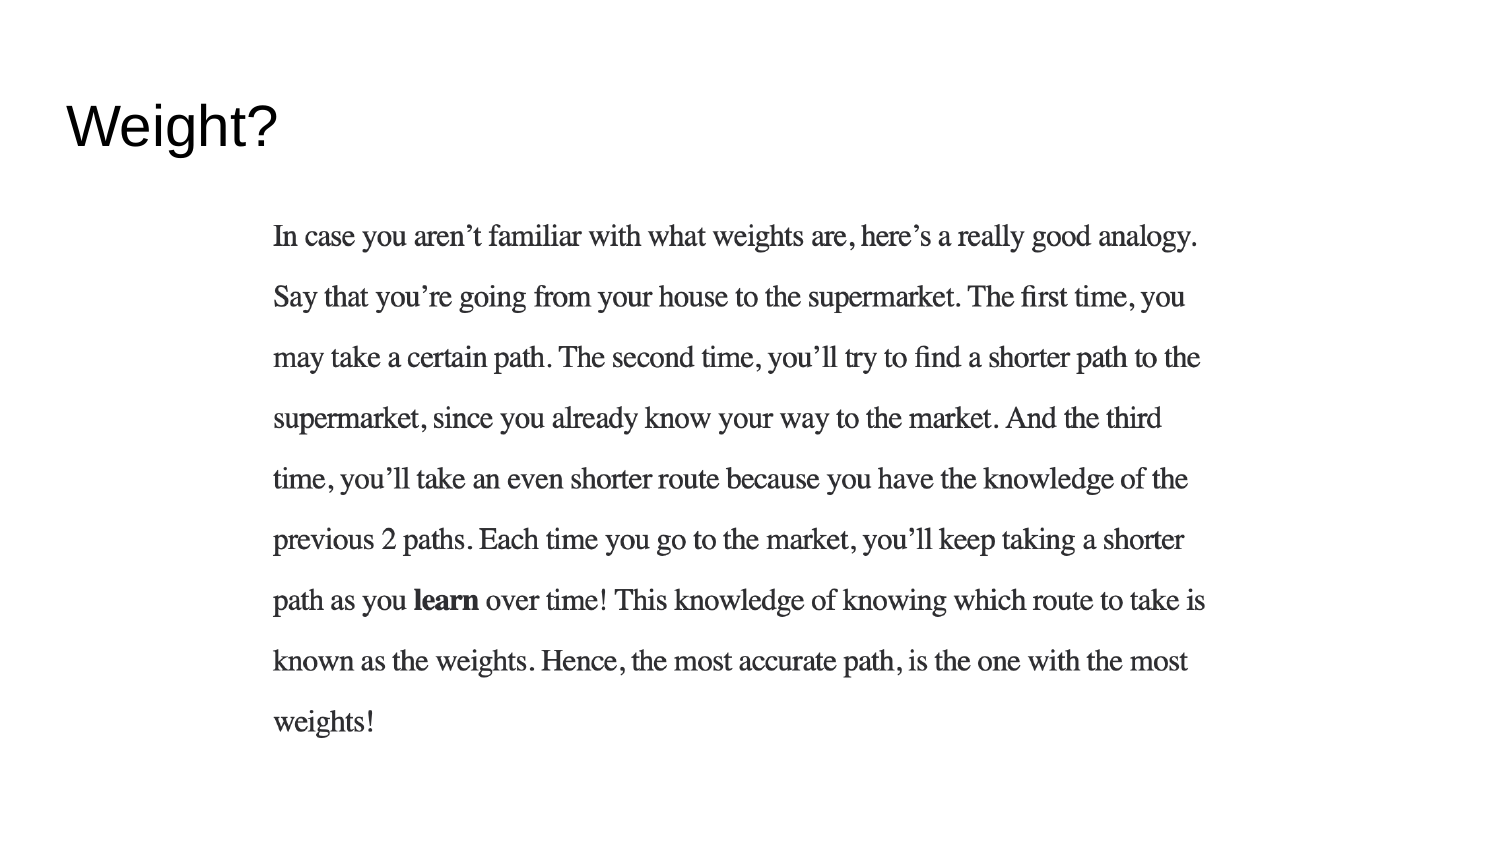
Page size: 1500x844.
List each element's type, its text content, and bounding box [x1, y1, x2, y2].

title Weight? [51, 72, 1449, 167]
picture [239, 188, 1287, 814]
